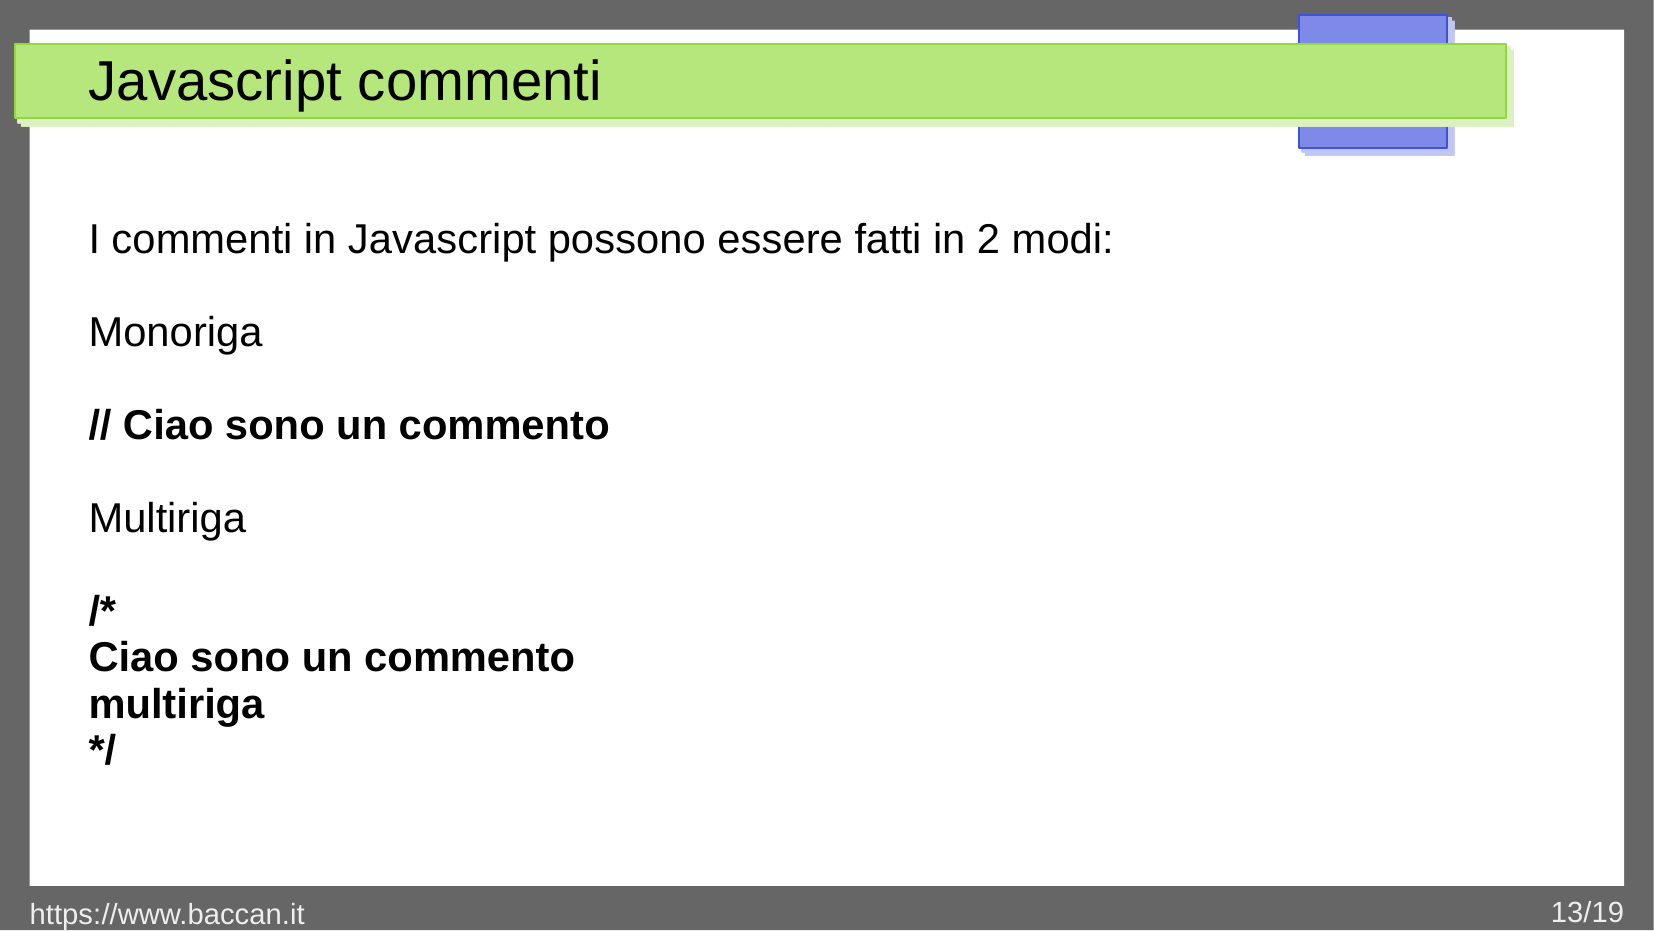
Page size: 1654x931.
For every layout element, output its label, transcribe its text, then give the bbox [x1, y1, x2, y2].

title Javascript commenti [88, 44, 1506, 119]
text_box I commenti in Javascript possono essere fatti in 2 modi: Monoriga // Ciao sono un commento Multiriga /* Ciao sono un commento multiriga */ [88, 169, 1565, 821]
